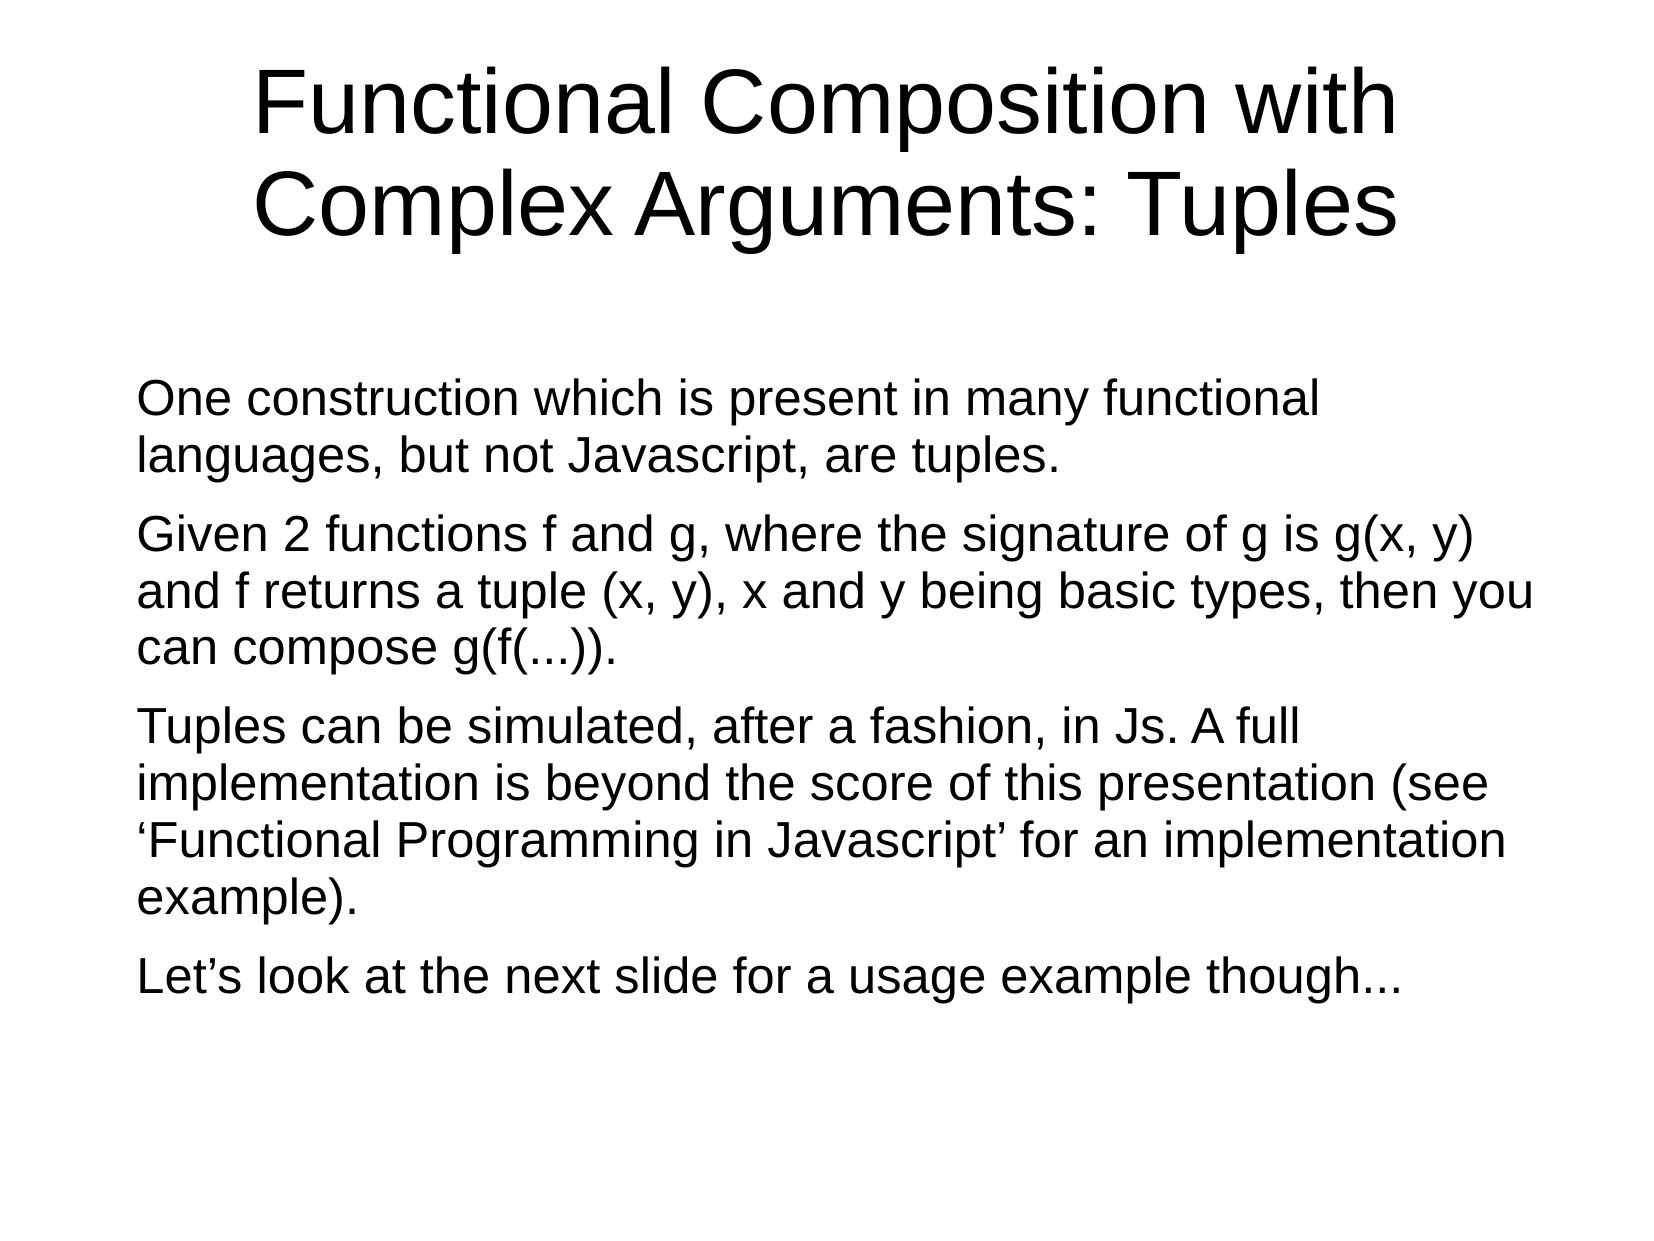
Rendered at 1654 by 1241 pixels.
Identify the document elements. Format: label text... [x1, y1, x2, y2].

list One construction which is present in many functional languages, but not Javascript, are tuples. Given 2 functions f and g, where the signature of g is g(x, y) and f returns a tuple (x, y), x and y being basic types, then you can compose g(f(...)). Tuples can be simulated, after a fashion, in Js. A full implementation is beyond the score of this presentation (see ‘Functional Programming in Javascript’ for an implementation example). Let’s look at the next slide for a usage example though... [82, 290, 1571, 1010]
title Functional Composition with Complex Arguments: Tuples [82, 49, 1571, 257]
